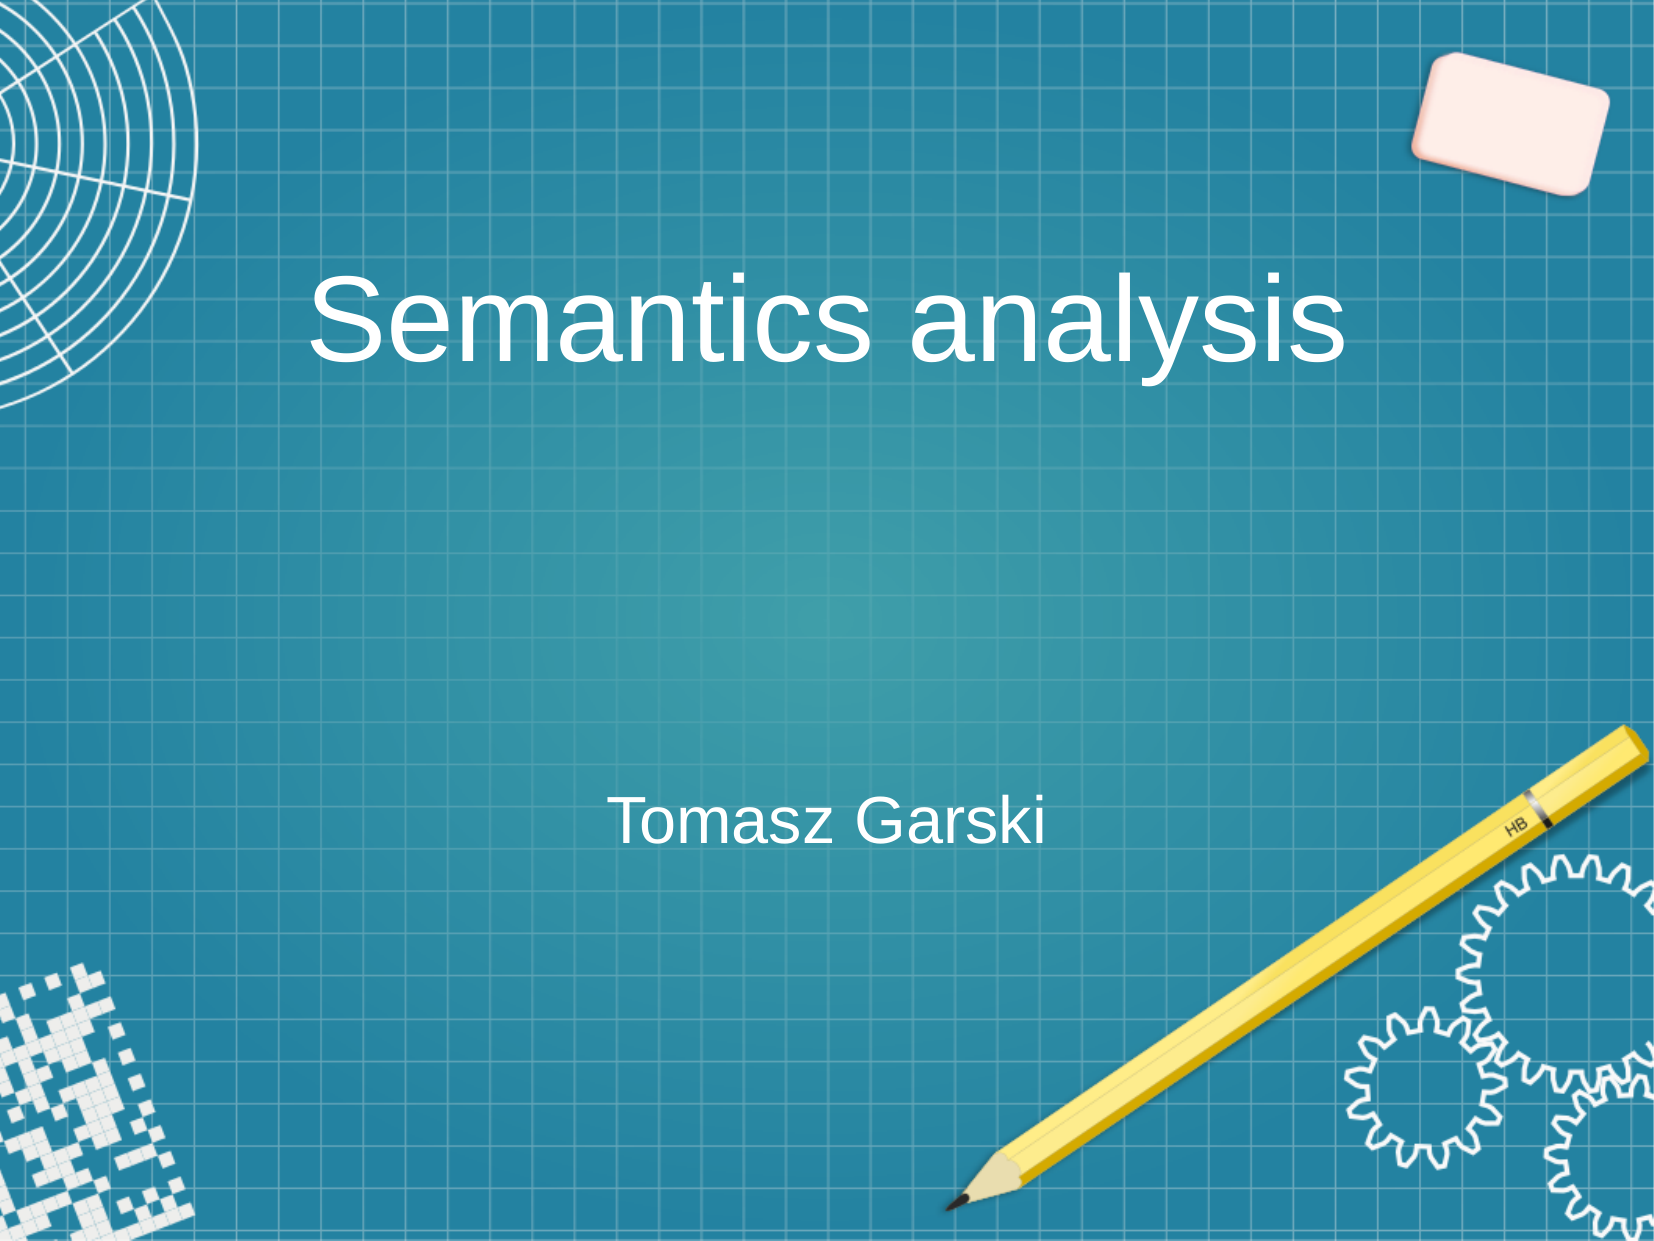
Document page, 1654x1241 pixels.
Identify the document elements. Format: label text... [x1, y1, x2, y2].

title Semantics analysis [82, 177, 1571, 461]
subtitle Tomasz Garski [82, 519, 1571, 1123]
picture [0, 0, 1654, 1241]
